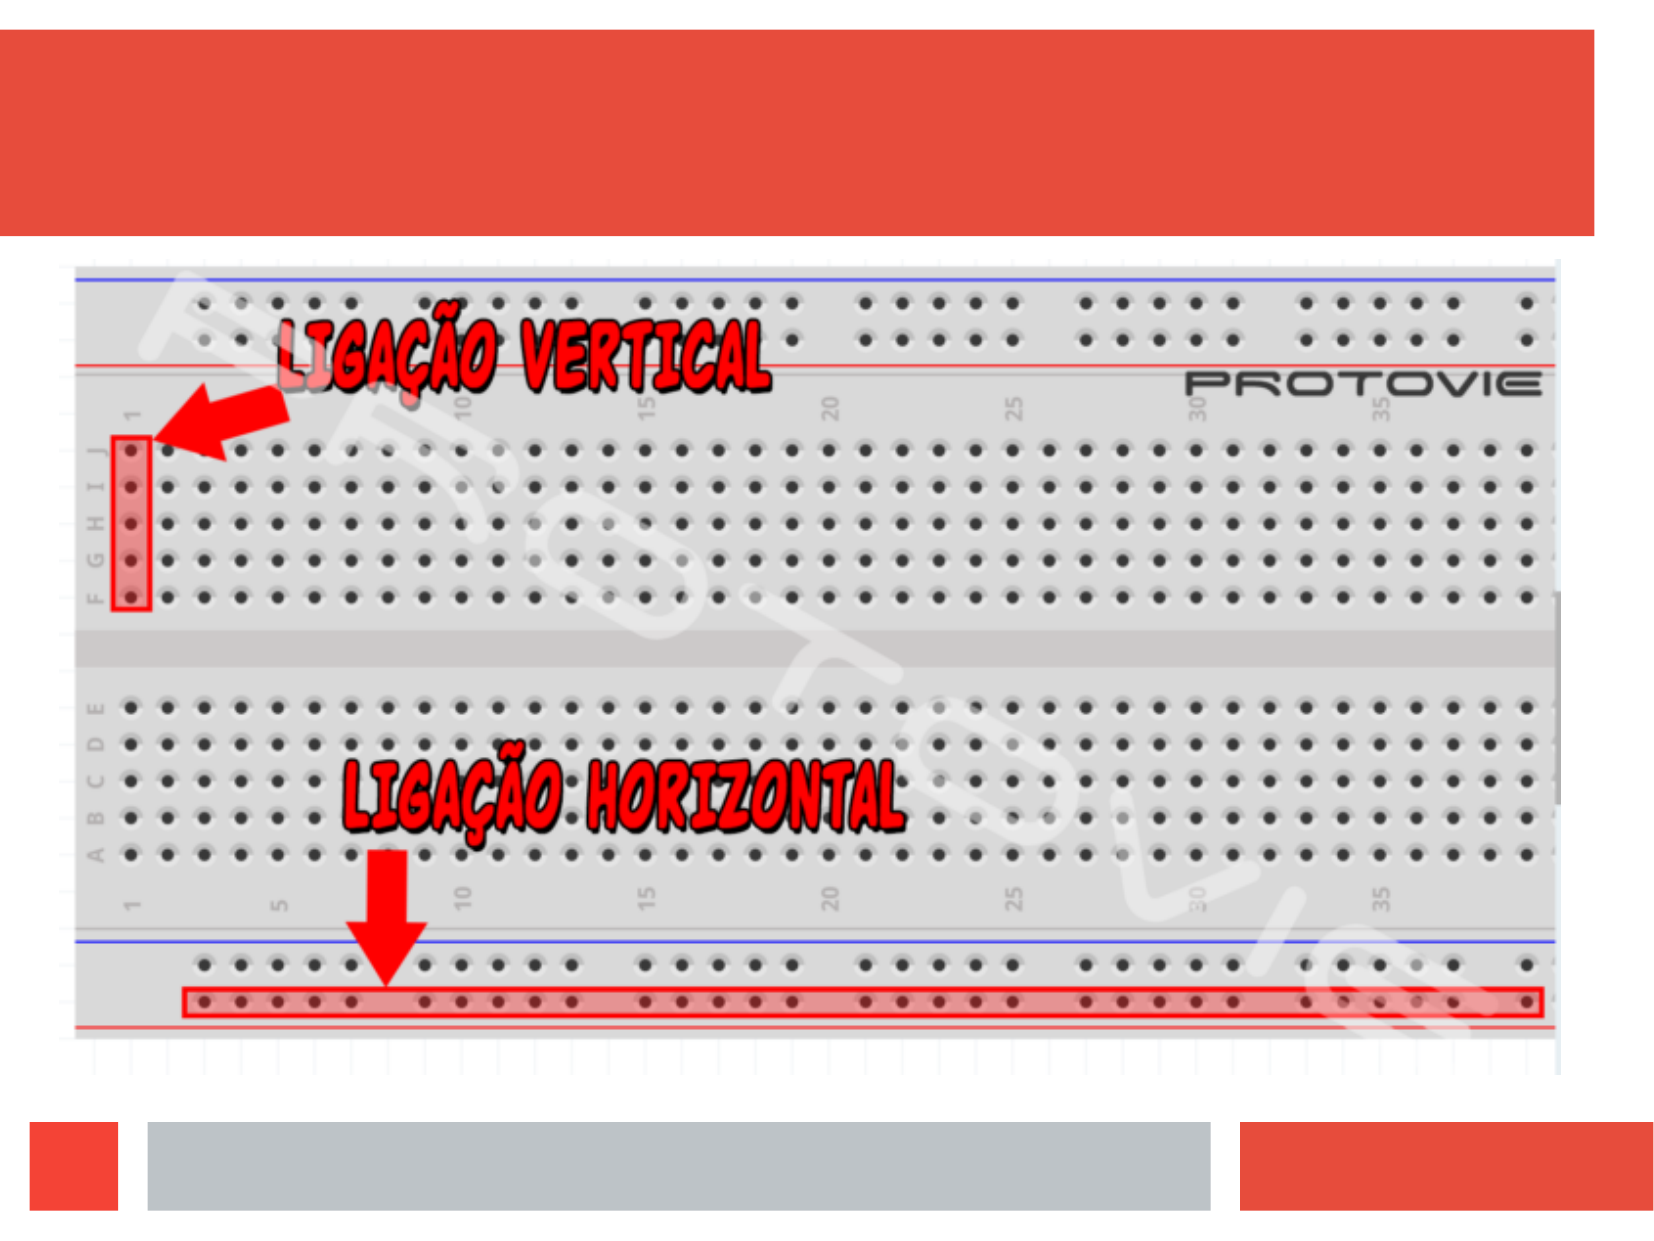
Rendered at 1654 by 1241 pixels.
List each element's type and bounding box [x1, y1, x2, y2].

picture [59, 259, 1561, 1075]
